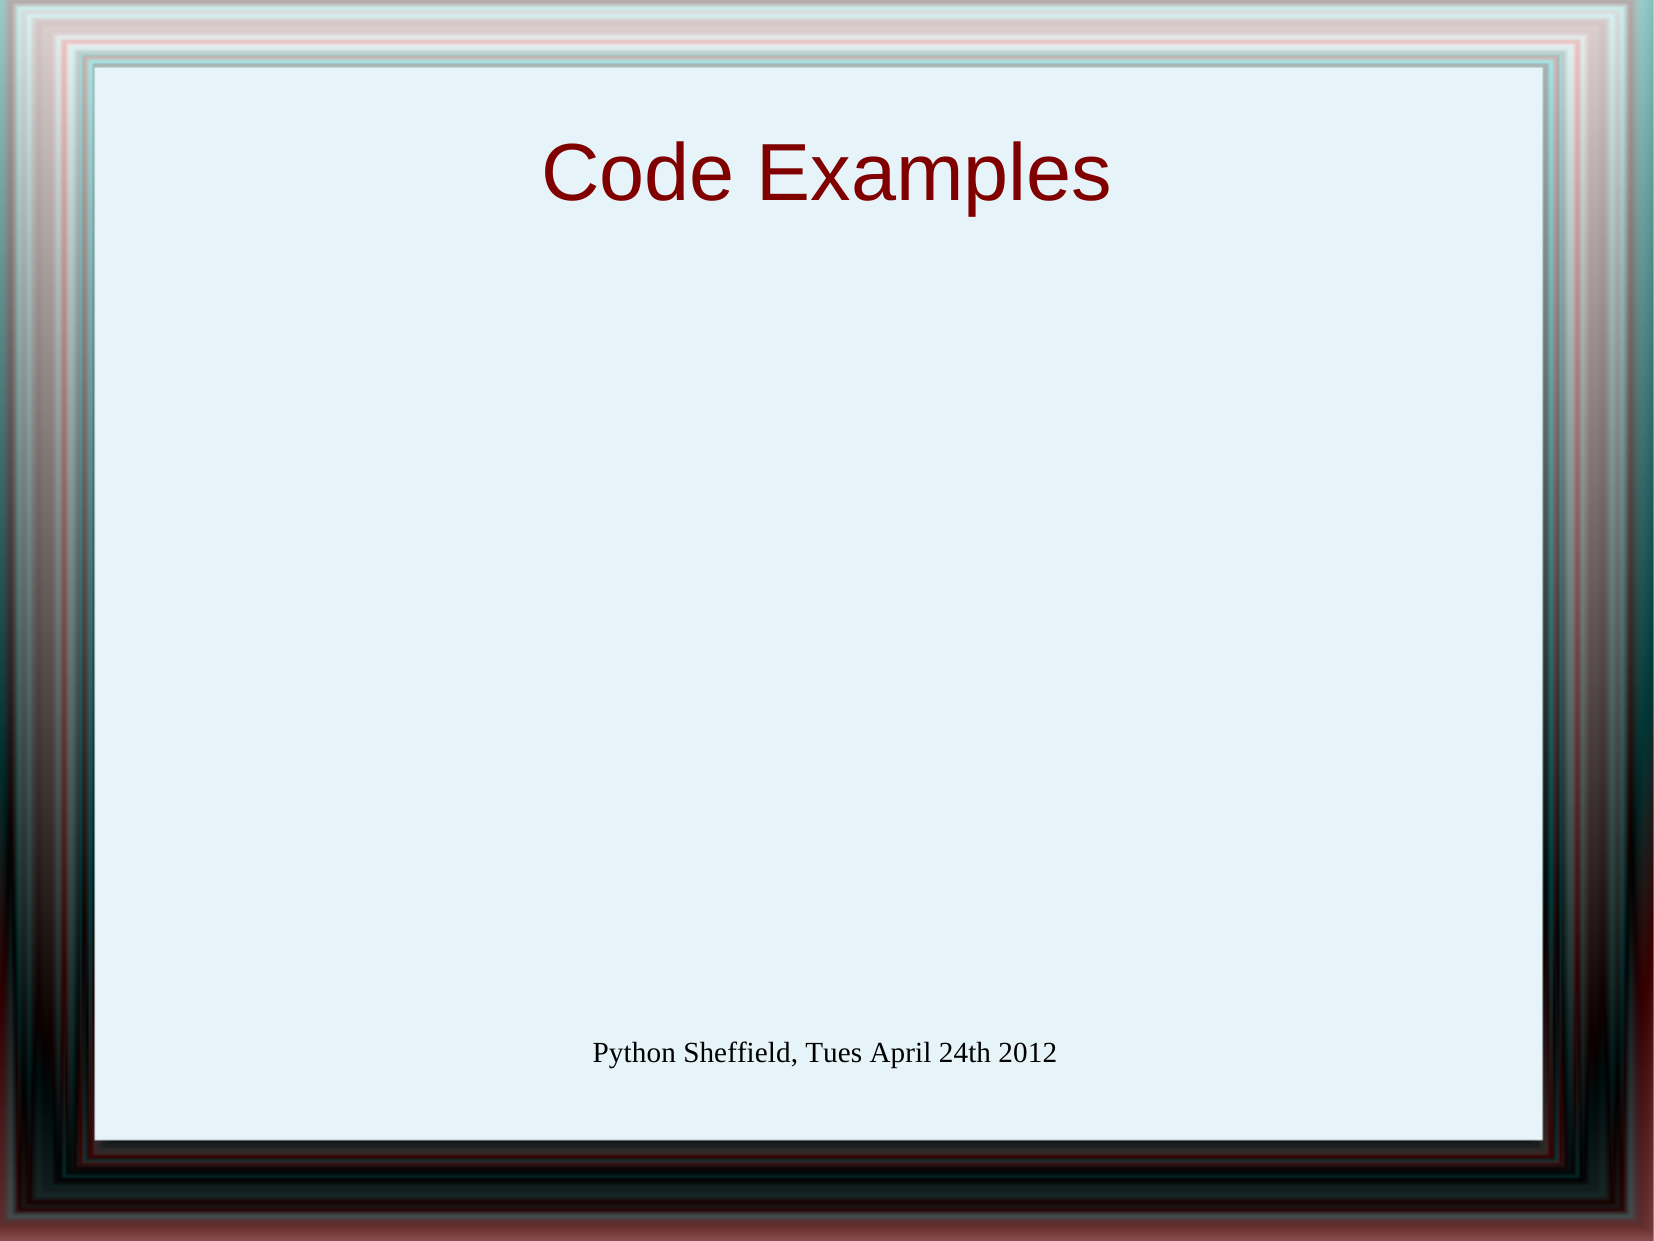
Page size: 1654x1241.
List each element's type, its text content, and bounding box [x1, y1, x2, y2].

picture [0, 0, 1654, 1241]
title Code Examples [118, 88, 1536, 257]
